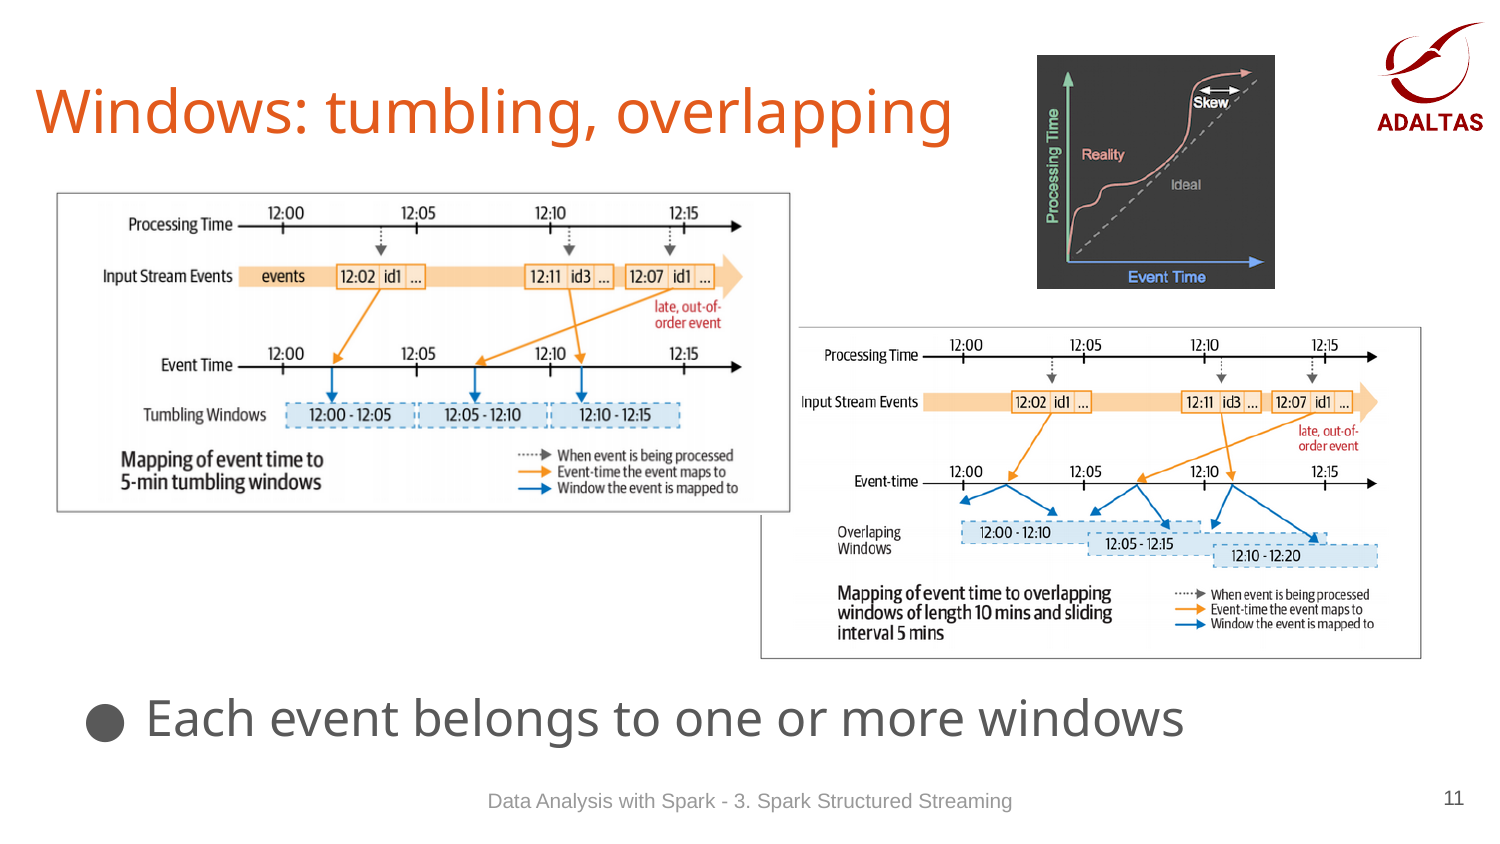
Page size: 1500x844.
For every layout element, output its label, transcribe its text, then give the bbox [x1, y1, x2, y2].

picture [55, 185, 1431, 663]
list Each event belongs to one or more windows [55, 662, 1231, 748]
title Windows: tumbling, overlapping [0, 46, 1424, 141]
picture [1037, 55, 1275, 289]
slide_number <number> [1389, 764, 1480, 830]
text_box Data Analysis with Spark - 3. Spark Structured Streaming [462, 773, 1038, 822]
